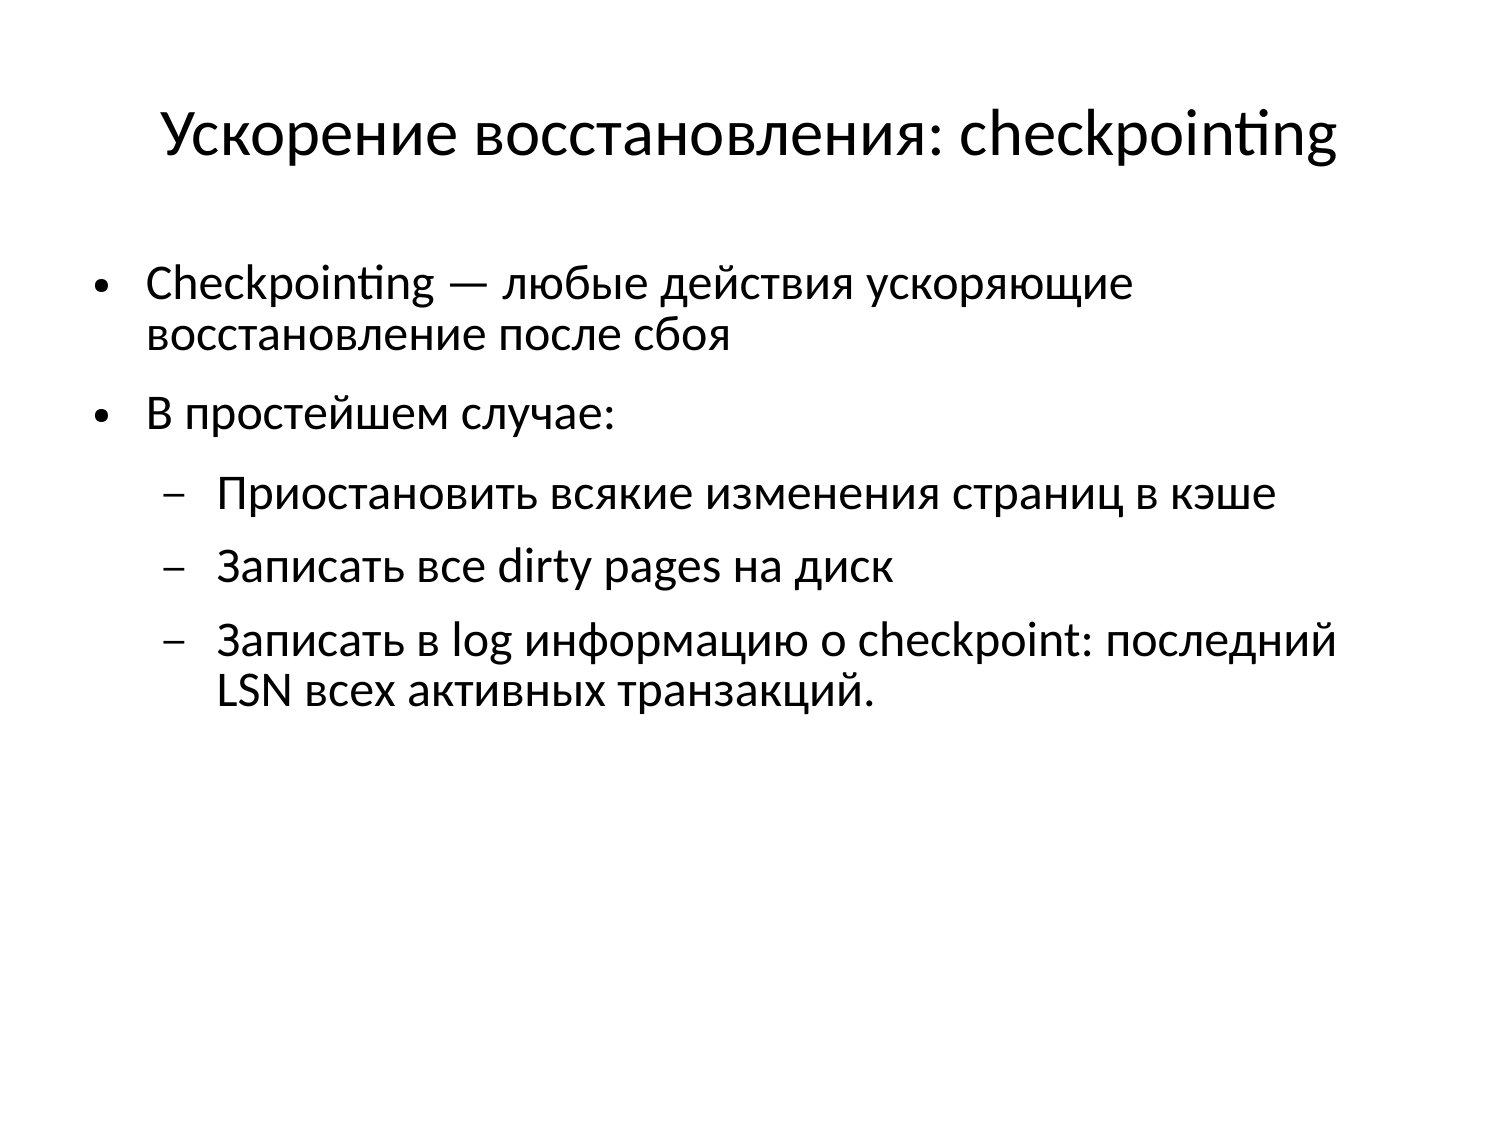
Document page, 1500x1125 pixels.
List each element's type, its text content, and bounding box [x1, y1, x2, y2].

title Ускорение восстановления: сheckpointing [75, 45, 1425, 233]
list Checkpointing — любые действия ускоряющие восстановление после сбоя В простейшем случае: Приостановить всякие изменения страниц в кэше Записать все dirty pages на диск Записать в log информацию о checkpoint: последний LSN всех активных транзакций. [75, 262, 1425, 1005]
